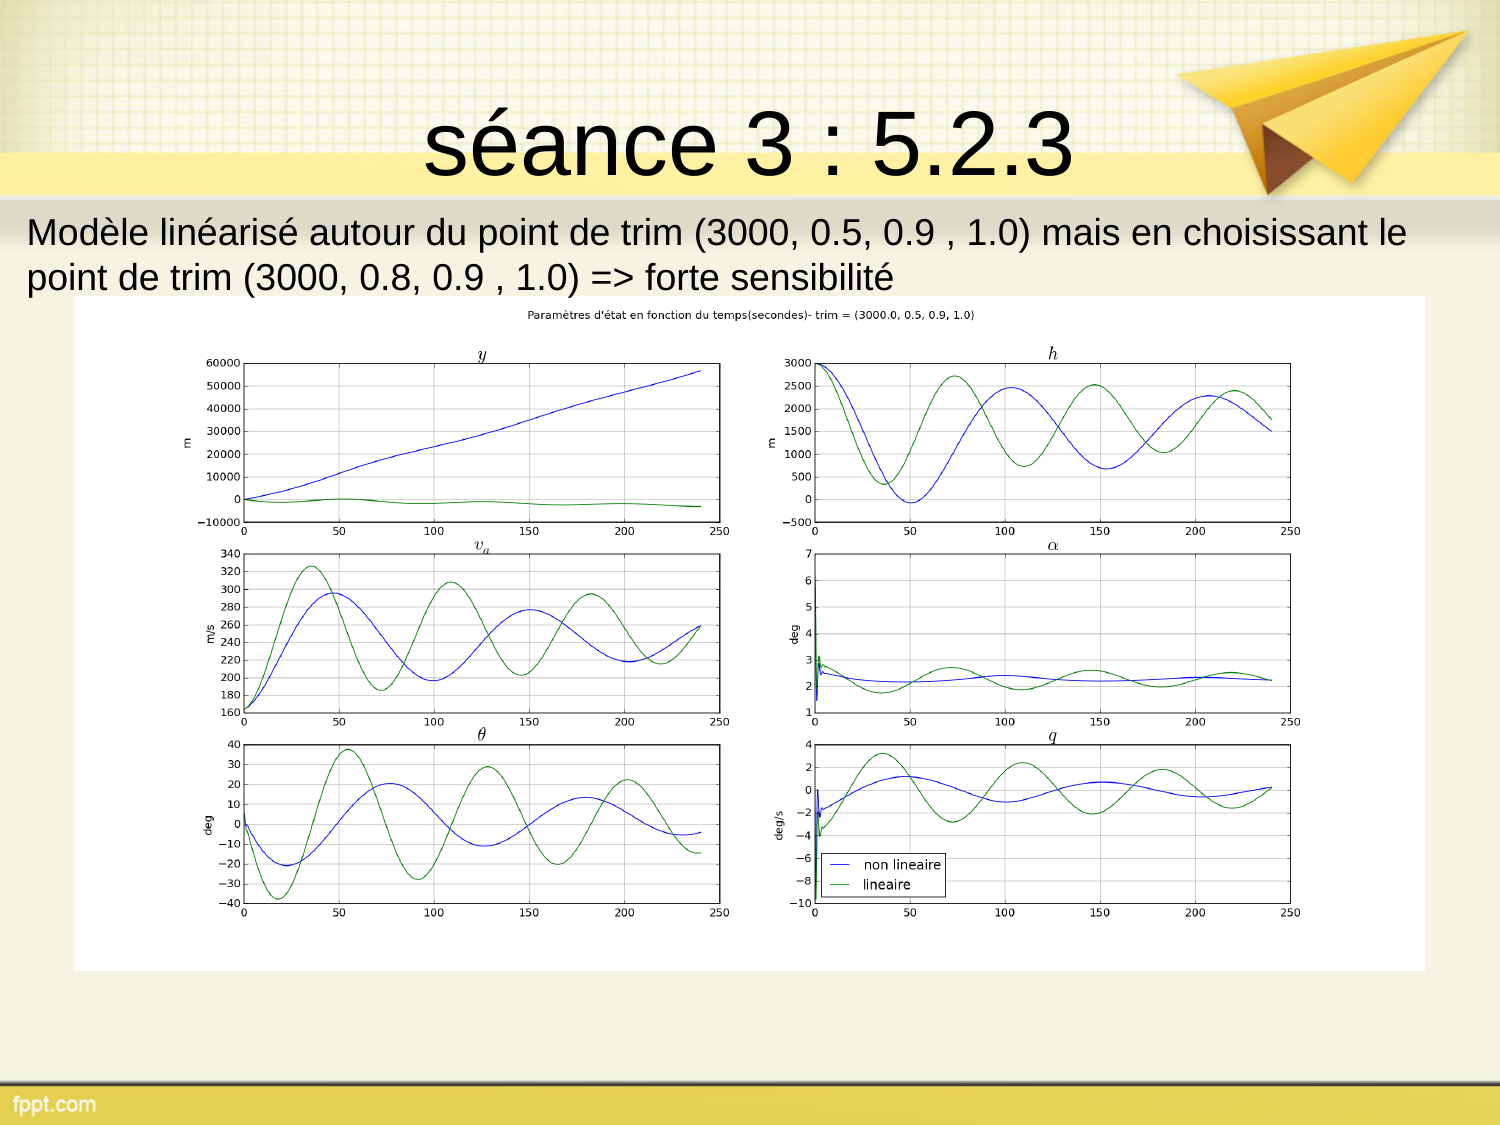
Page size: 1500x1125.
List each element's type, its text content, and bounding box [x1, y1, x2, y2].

text_box Modèle linéarisé autour du point de trim (3000, 0.5, 0.9 , 1.0) mais en choisissant le point de trim (3000, 0.8, 0.9 , 1.0) => forte sensibilité [11, 200, 1465, 486]
title séance 3 : 5.2.3 [75, 45, 1426, 200]
picture [0, 0, 1500, 1125]
